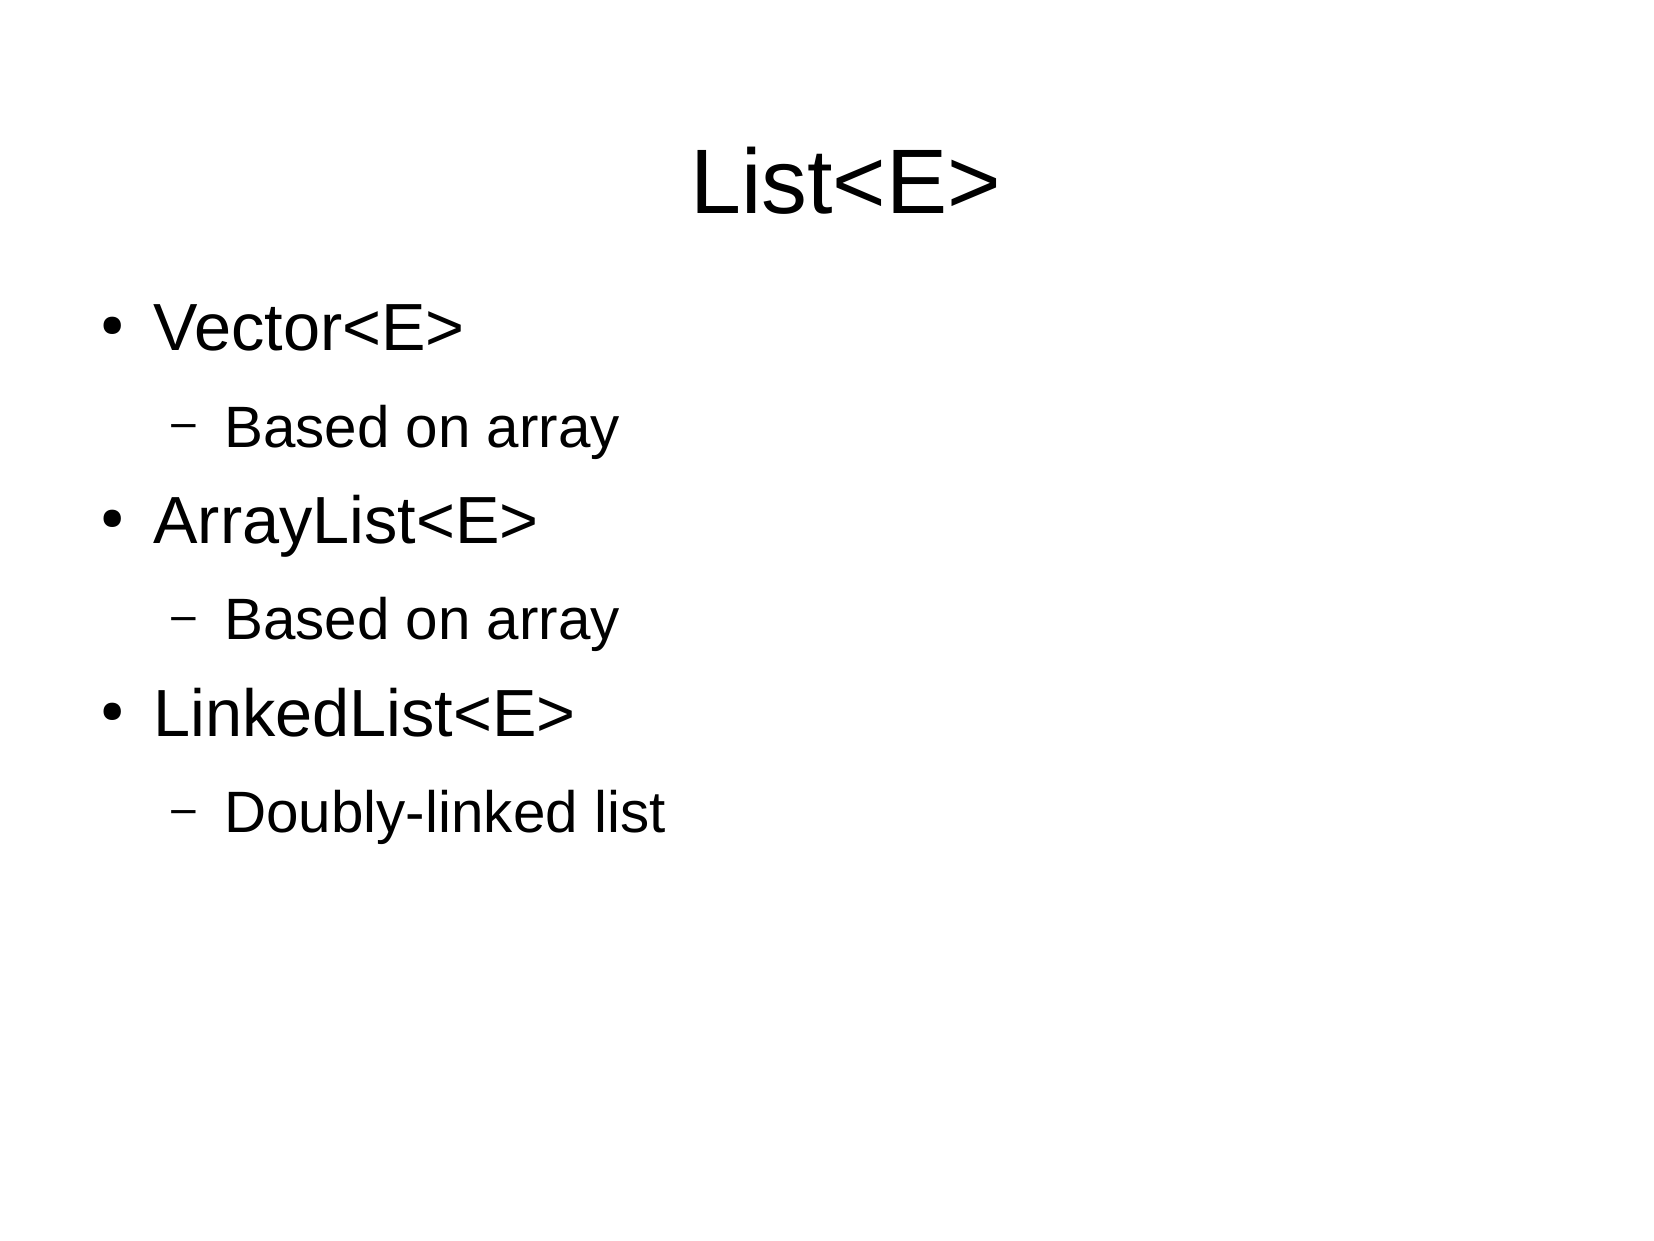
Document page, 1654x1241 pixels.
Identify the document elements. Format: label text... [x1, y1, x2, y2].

title List<E> [101, 77, 1591, 286]
list Vector<E> Based on array ArrayList<E> Based on array LinkedList<E> Doubly-linked list [82, 290, 1571, 1109]
